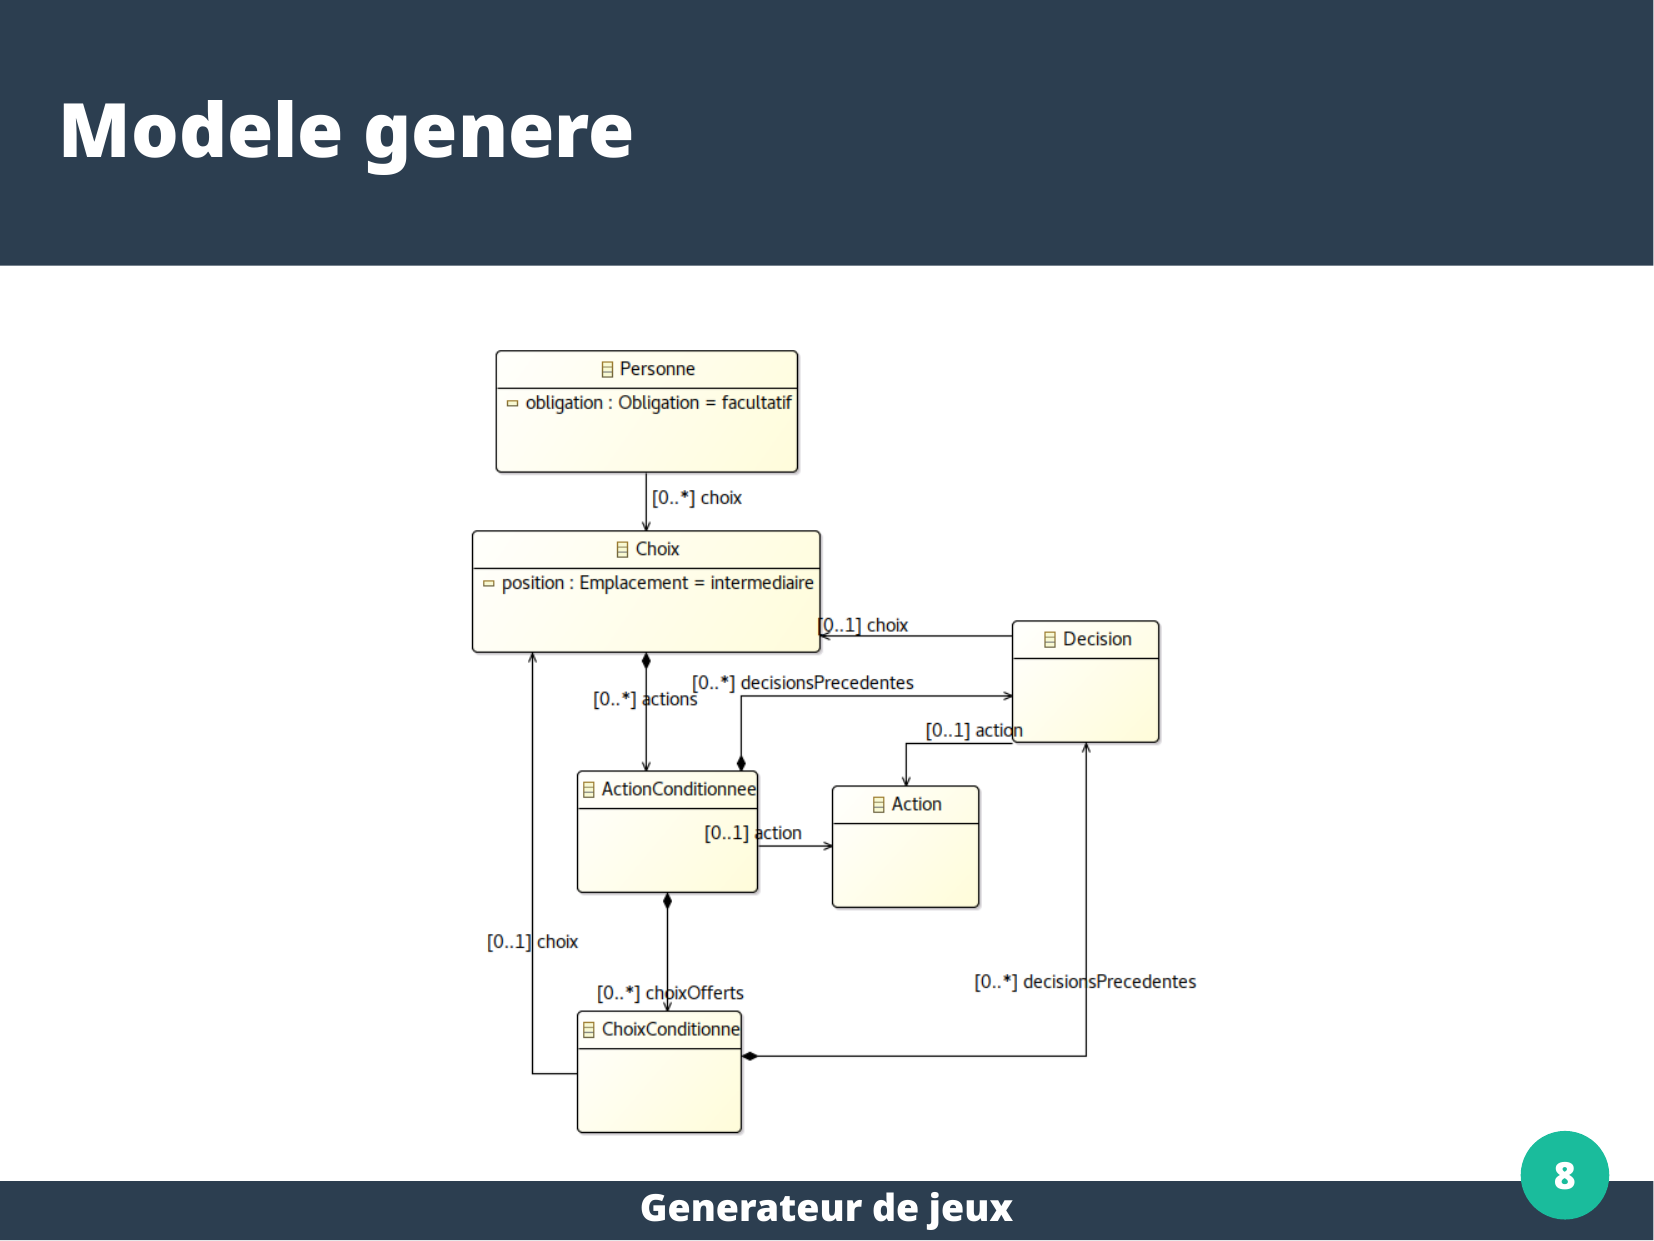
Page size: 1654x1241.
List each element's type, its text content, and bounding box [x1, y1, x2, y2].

title Modele genere [59, 49, 1595, 207]
picture [442, 324, 1212, 1152]
